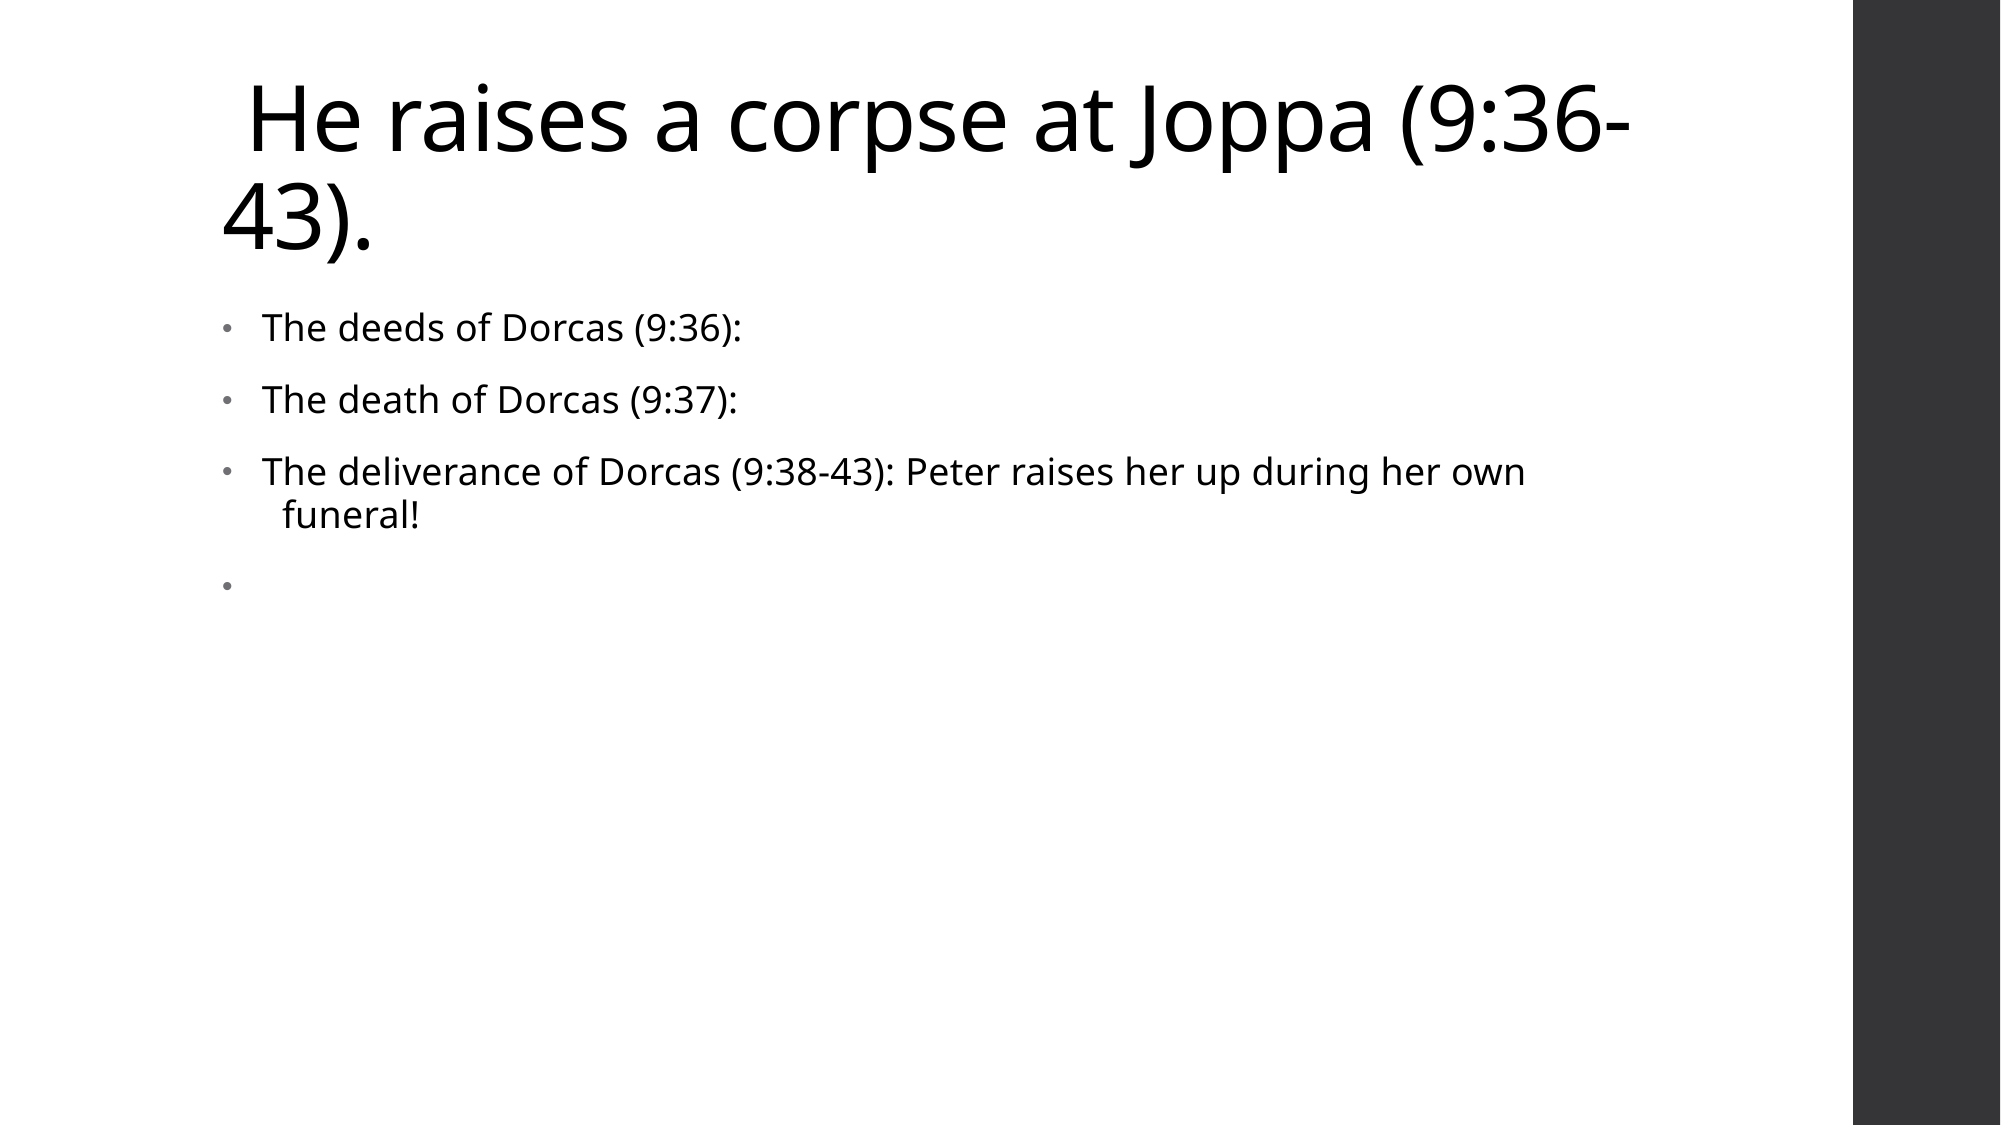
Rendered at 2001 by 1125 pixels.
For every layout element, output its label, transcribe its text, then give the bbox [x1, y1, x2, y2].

title He raises a corpse at Joppa (9:36-43). [206, 60, 1797, 278]
list The deeds of Dorcas (9:36): The death of Dorcas (9:37): The deliverance of Dorcas (9:38-43): Peter raises her up during her own funeral! [206, 299, 1617, 1014]
